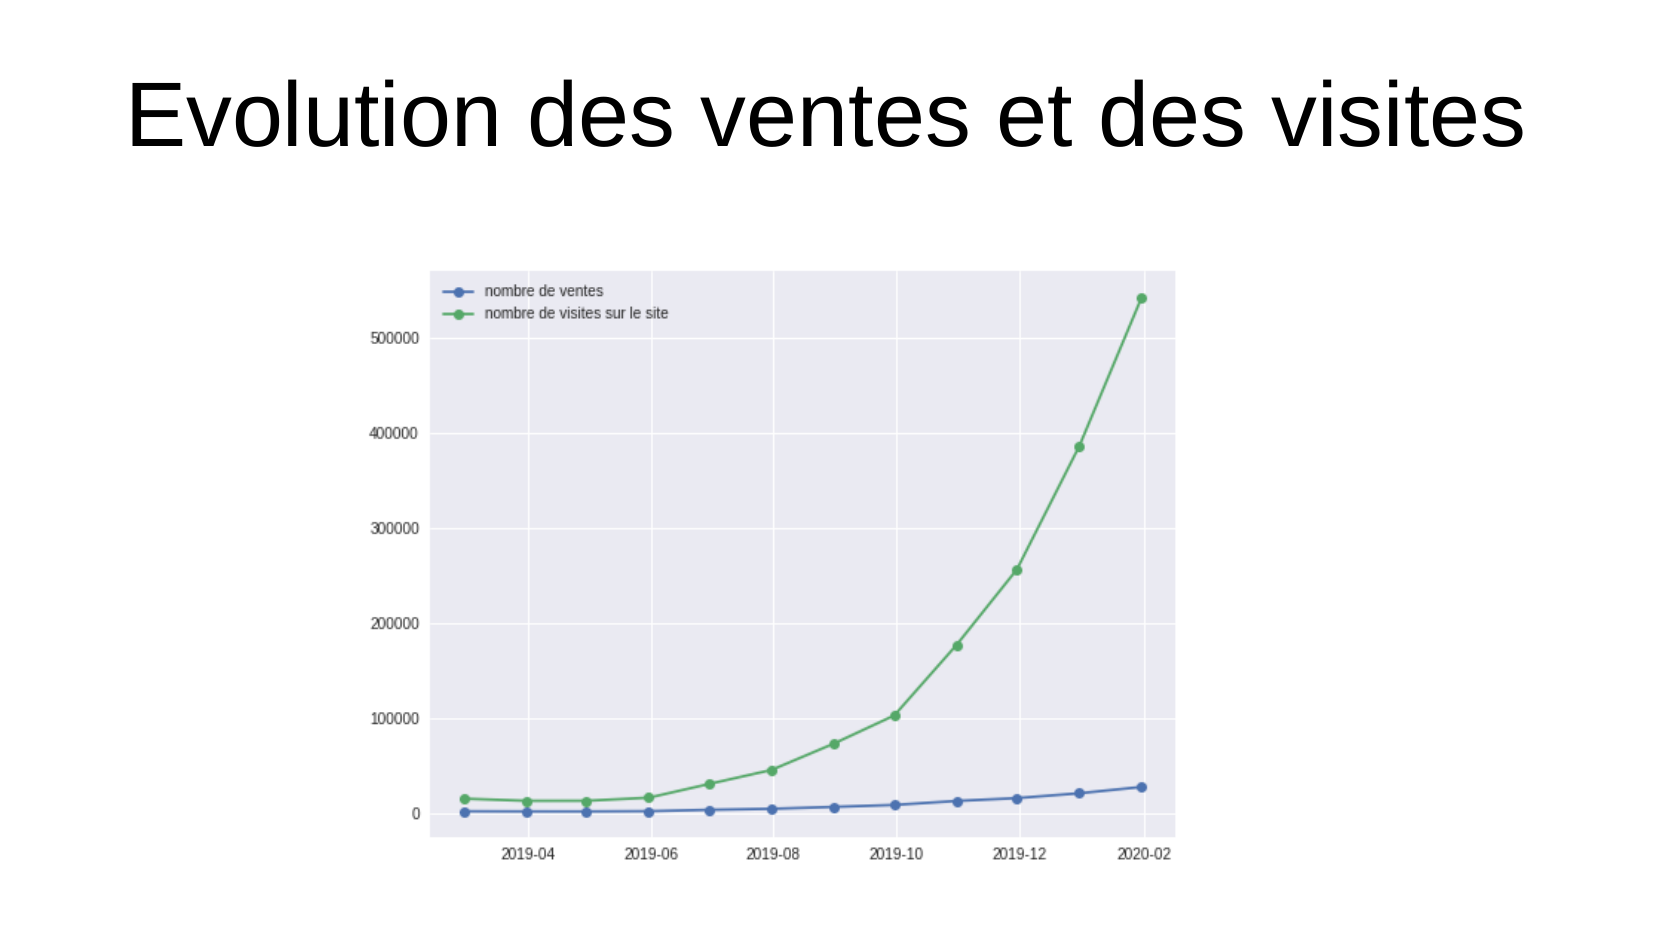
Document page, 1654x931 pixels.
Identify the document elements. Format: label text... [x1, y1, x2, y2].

title Evolution des ventes et des visites [82, 37, 1571, 193]
picture [310, 182, 1272, 931]
